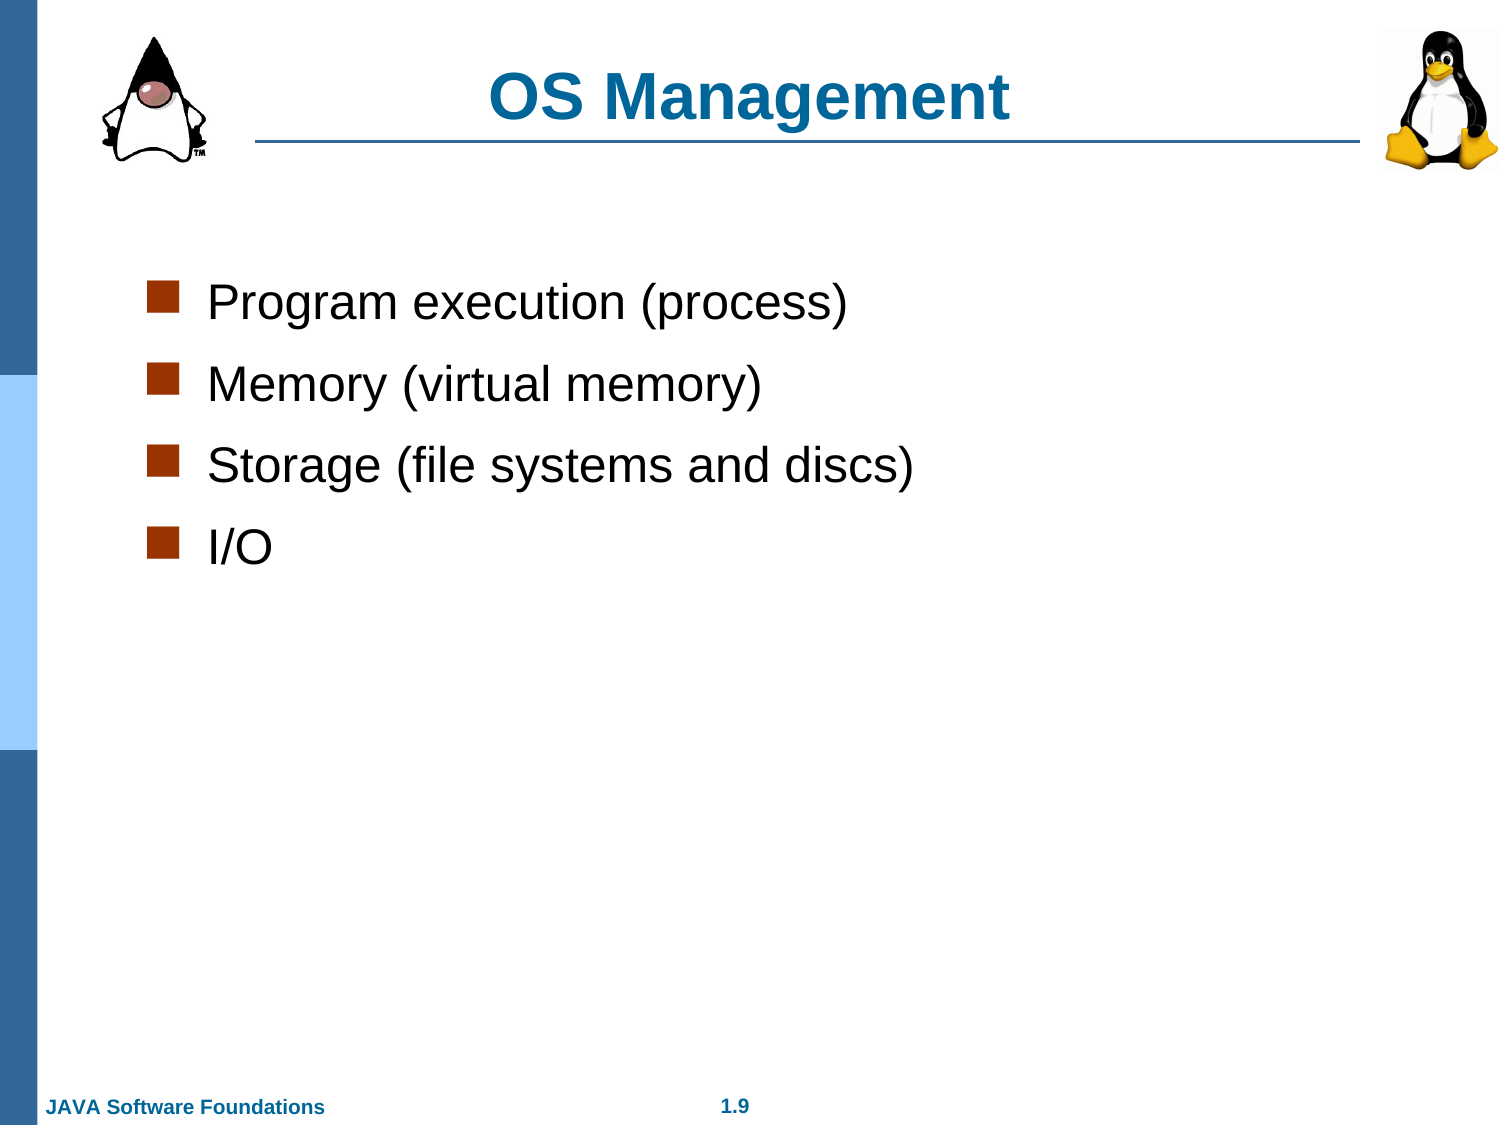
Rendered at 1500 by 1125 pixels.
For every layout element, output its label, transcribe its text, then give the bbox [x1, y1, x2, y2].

title OS Management [75, 45, 1426, 141]
picture [54, 0, 255, 200]
list Program execution (process) Memory (virtual memory) Storage (file systems and discs) I/O [135, 179, 1342, 916]
picture [1383, 28, 1500, 173]
